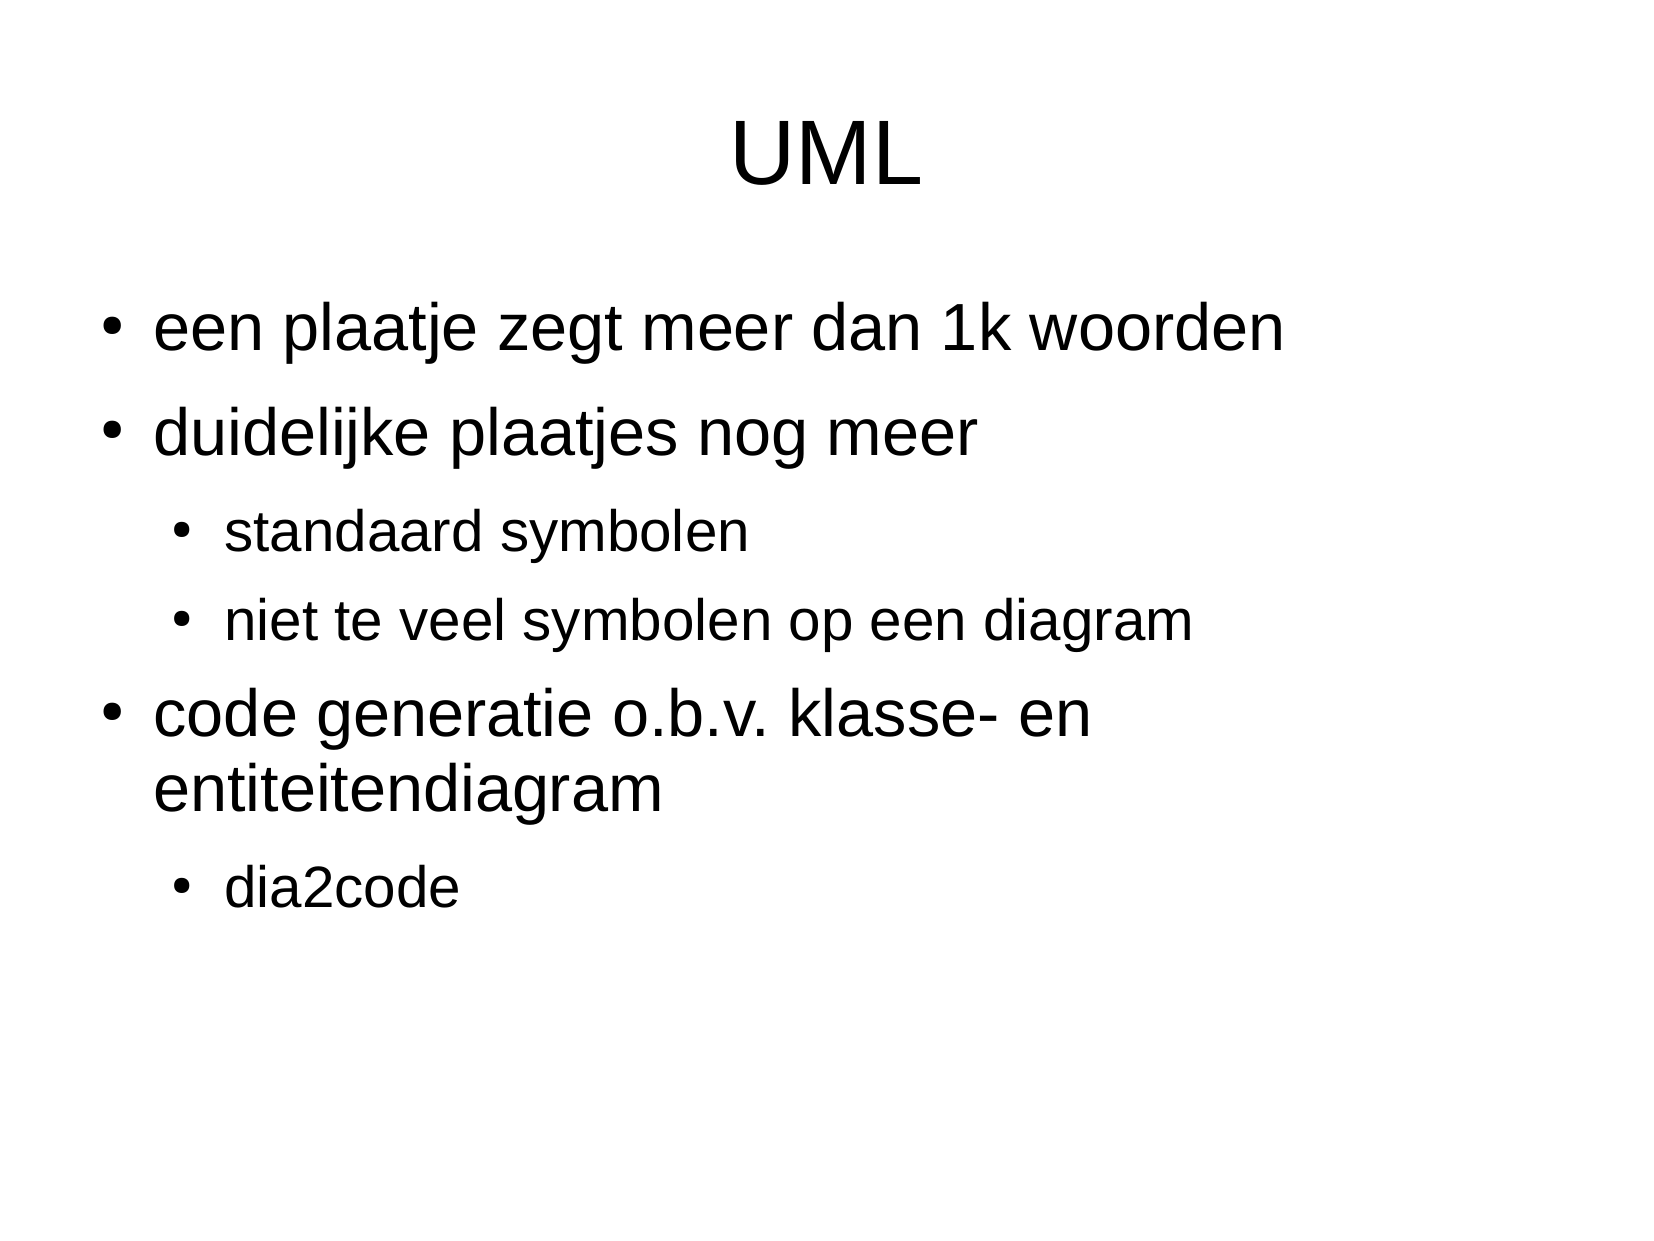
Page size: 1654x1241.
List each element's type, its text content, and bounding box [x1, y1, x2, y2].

title UML [82, 56, 1571, 250]
list een plaatje zegt meer dan 1k woorden duidelijke plaatjes nog meer standaard symbolen niet te veel symbolen op een diagram code generatie o.b.v. klasse- en entiteitendiagram dia2code [82, 290, 1571, 1109]
